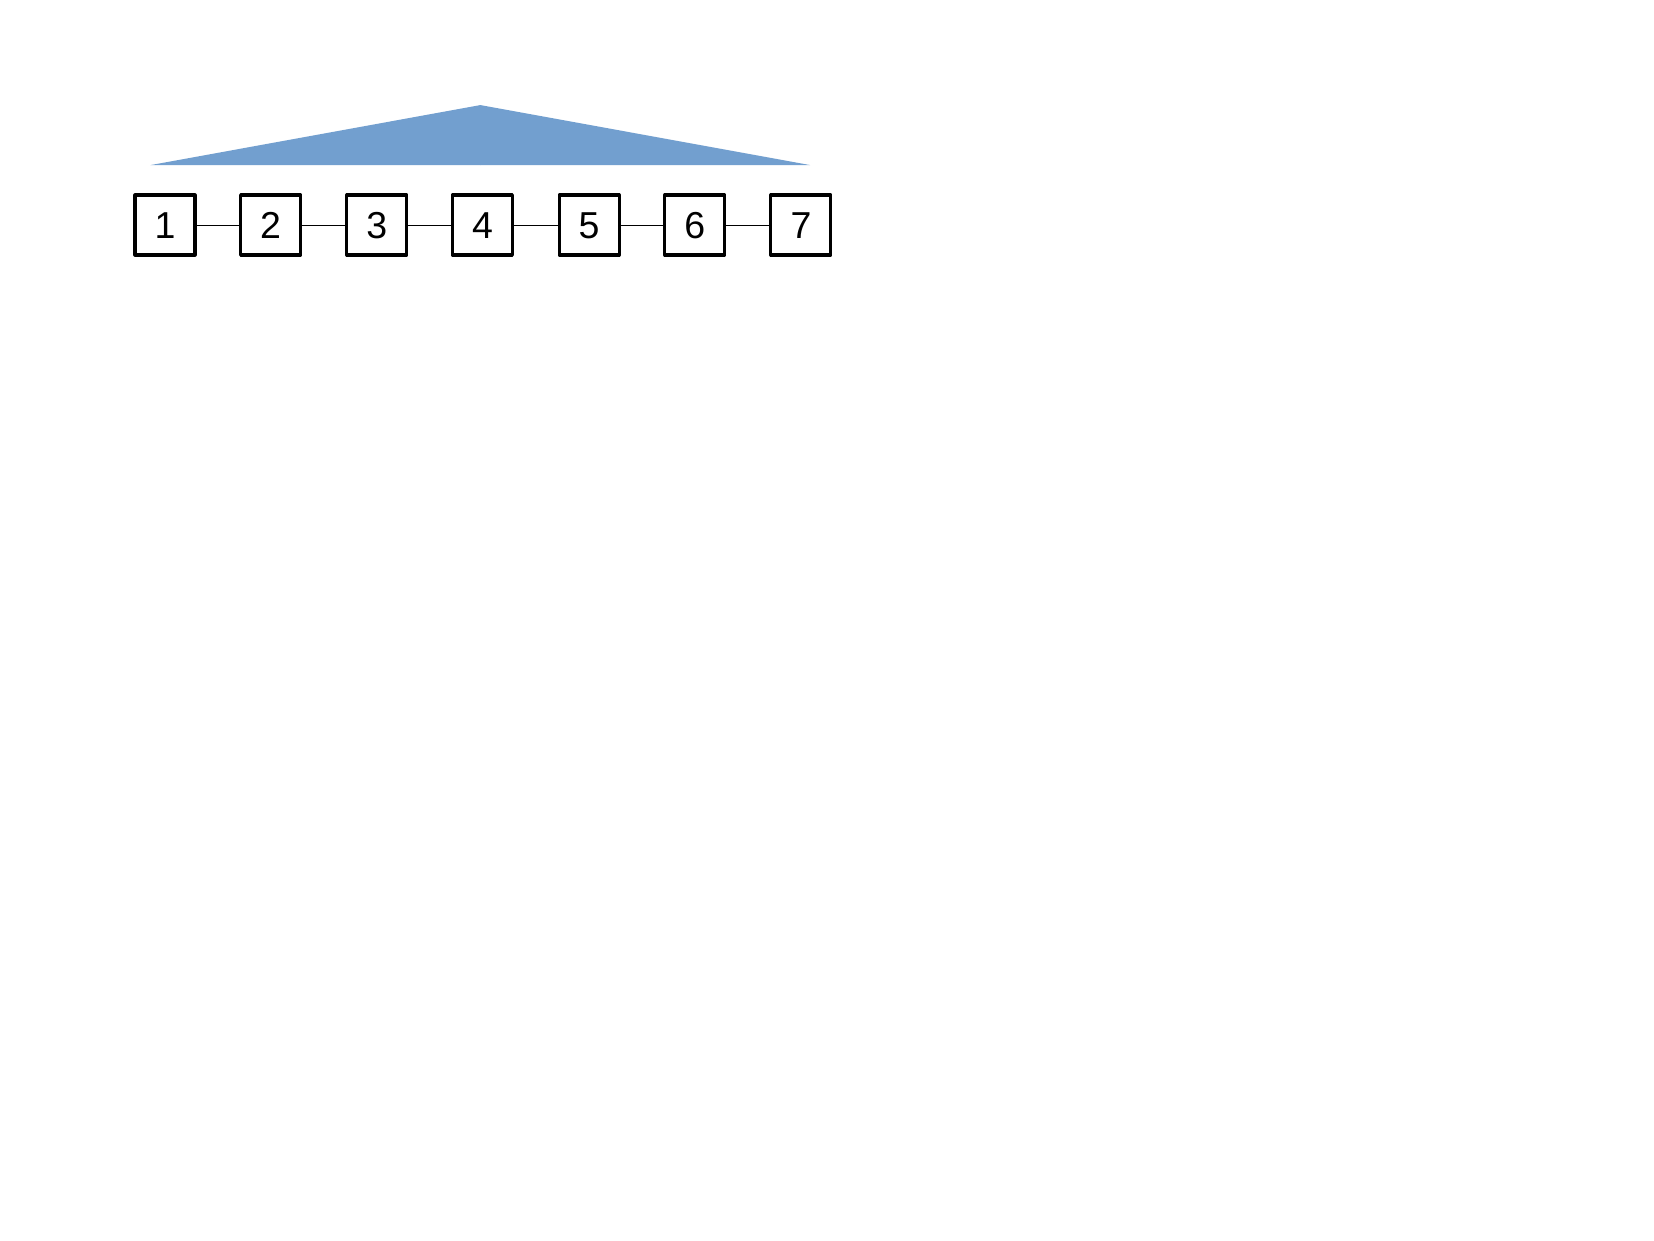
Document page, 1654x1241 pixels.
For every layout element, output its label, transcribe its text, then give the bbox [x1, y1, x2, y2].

text_box 7 [770, 195, 831, 256]
text_box 3 [346, 195, 407, 256]
text_box [150, 105, 811, 166]
text_box 2 [240, 195, 301, 256]
text_box 1 [135, 195, 196, 256]
text_box 6 [664, 195, 725, 256]
text_box 5 [559, 195, 620, 256]
text_box 4 [452, 195, 513, 256]
